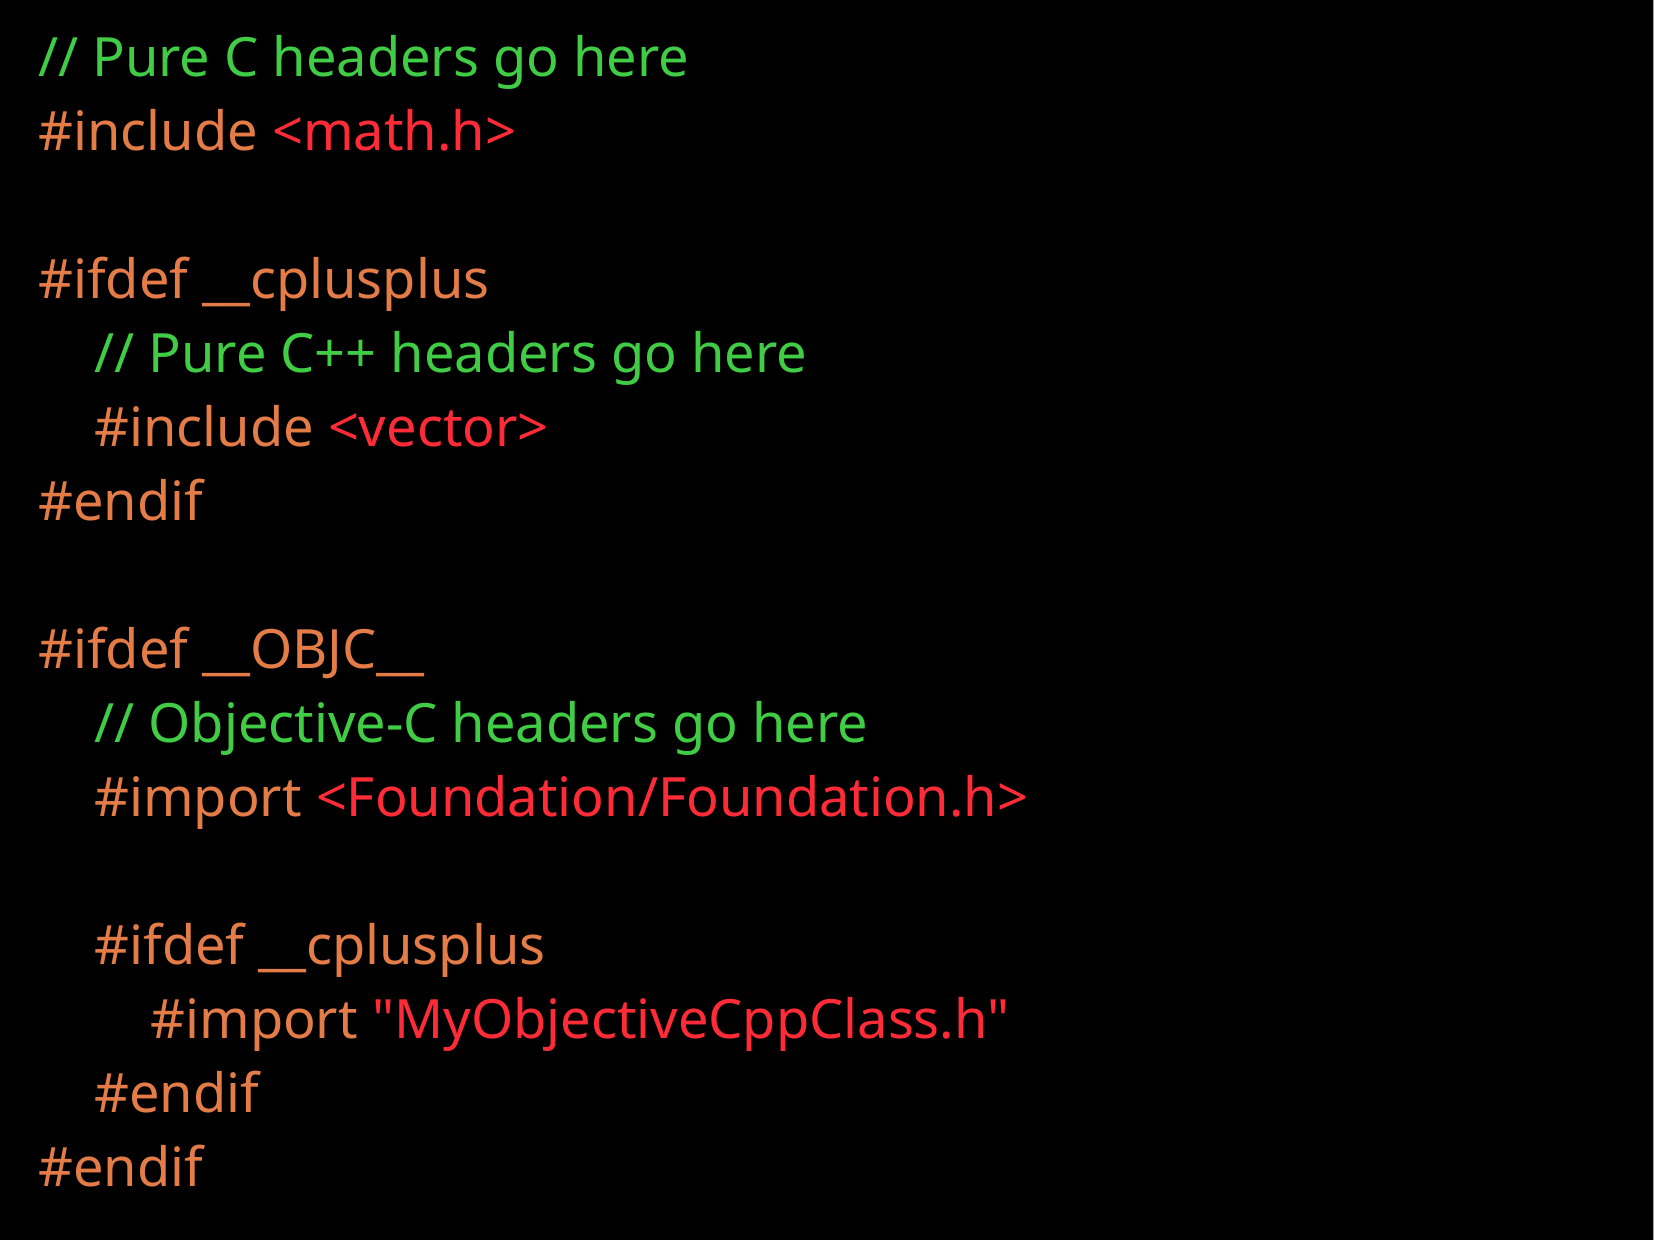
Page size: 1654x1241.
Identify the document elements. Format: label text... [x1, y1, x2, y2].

text_box // Pure C headers go here #include <math.h> #ifdef __cplusplus // Pure C++ headers go here #include <vector> #endif #ifdef __OBJC__ // Objective-C headers go here #import <Foundation/Foundation.h> #ifdef __cplusplus #import "MyObjectiveCppClass.h" #endif #endif [23, 10, 1619, 1205]
